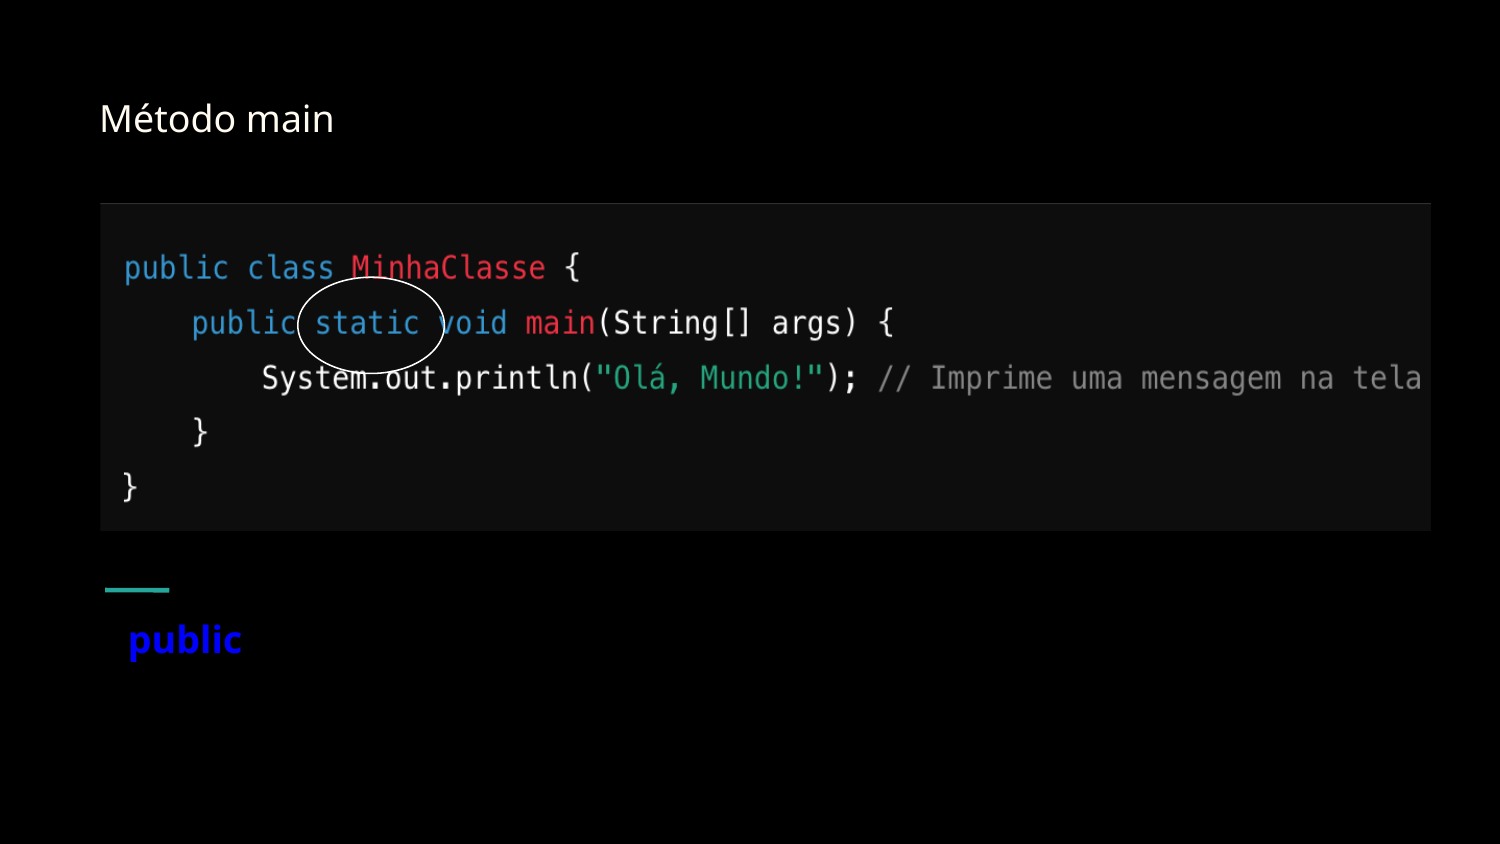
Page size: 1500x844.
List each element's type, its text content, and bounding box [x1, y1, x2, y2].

text_box public: Modificador de acesso que permite que o método seja acessível de qualquer lugar. [112, 601, 1410, 767]
picture [100, 203, 1431, 531]
title Método main [84, 40, 840, 156]
